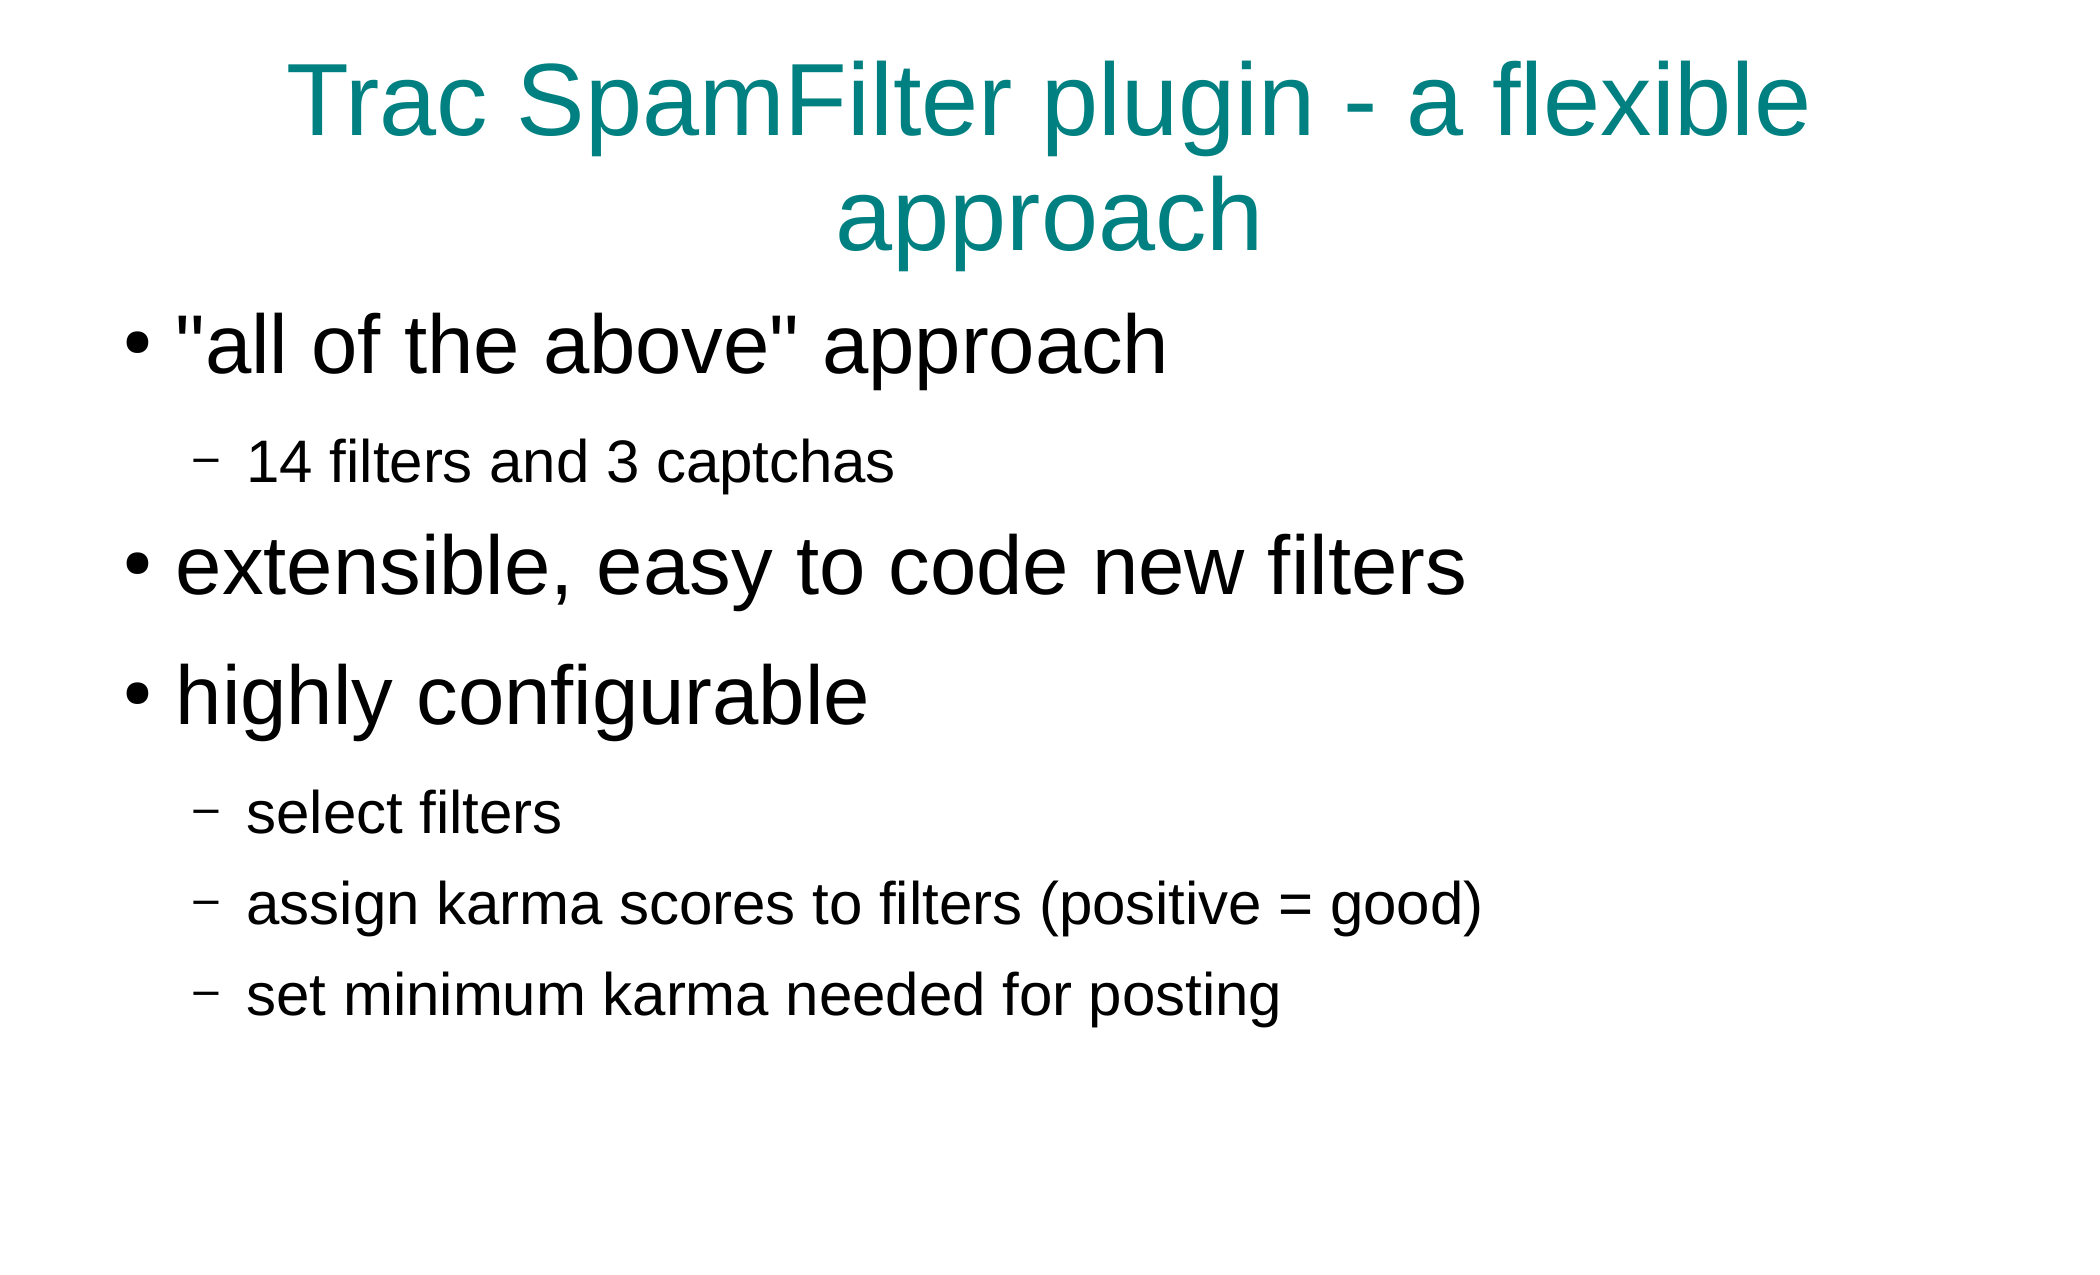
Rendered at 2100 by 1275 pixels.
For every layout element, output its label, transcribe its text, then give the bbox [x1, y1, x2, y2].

list "all of the above" approach 14 filters and 3 captchas extensible, easy to code new filters highly configurable select filters assign karma scores to filters (positive = good) set minimum karma needed for posting [105, 298, 1953, 1111]
title Trac SpamFilter plugin - a flexible approach [105, 42, 1995, 273]
